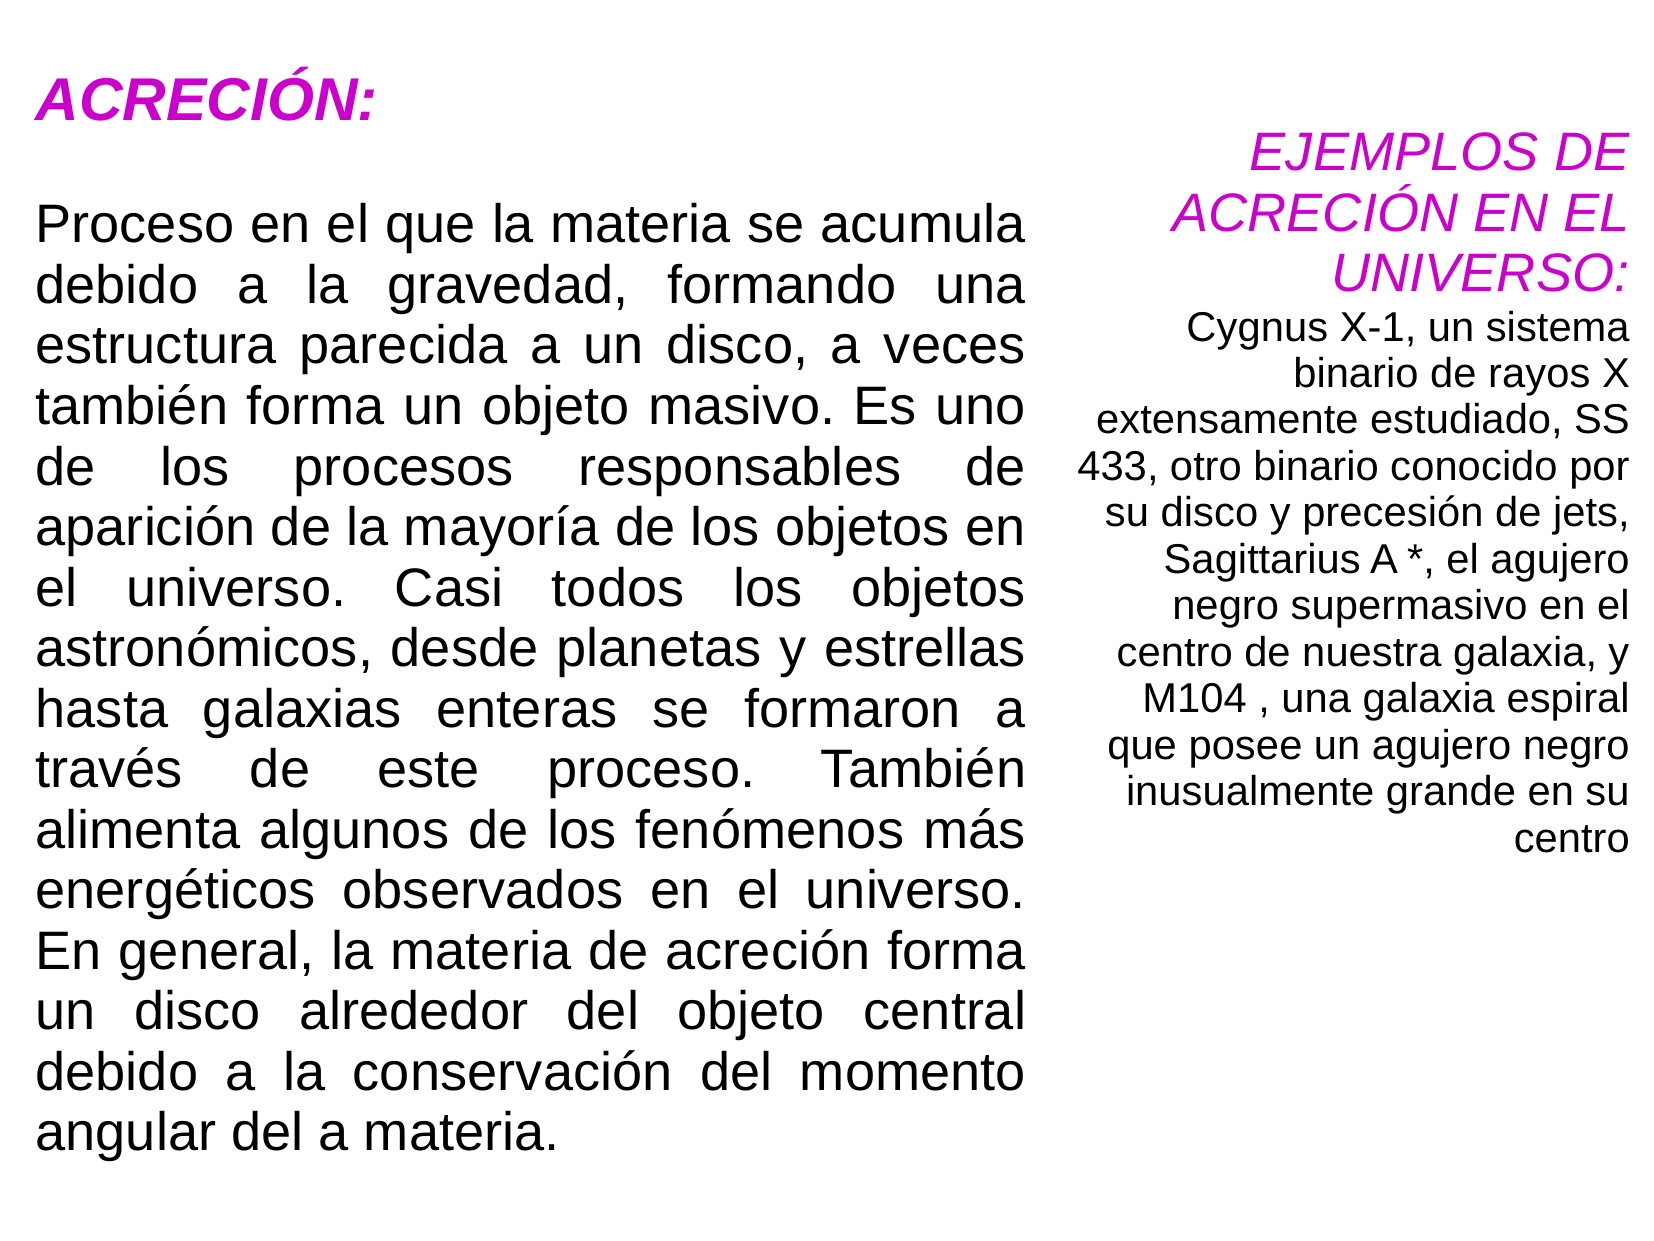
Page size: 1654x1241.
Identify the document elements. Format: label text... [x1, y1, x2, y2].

title EJEMPLOS DE ACRECIÓN EN EL UNIVERSO: Cygnus X-1, un sistema binario de rayos X extensamente estudiado, SS 433, otro binario conocido por su disco y precesión de jets, Sagittarius A *, el agujero negro supermasivo en el centro de nuestra galaxia, y M104 , una galaxia espiral que posee un agujero negro inusualmente grande en su centro [1062, 94, 1630, 889]
title ACRECIÓN: Proceso en el que la materia se acumula debido a la gravedad, formando una estructura parecida a un disco, a veces también forma un objeto masivo. Es uno de los procesos responsables de aparición de la mayoría de los objetos en el universo. Casi todos los objetos astronómicos, desde planetas y estrellas hasta galaxias enteras se formaron a través de este proceso. También alimenta algunos de los fenómenos más energéticos observados en el universo. En general, la materia de acreción forma un disco alrededor del objeto central debido a la conservación del momento angular del a materia. [35, 35, 1028, 1193]
